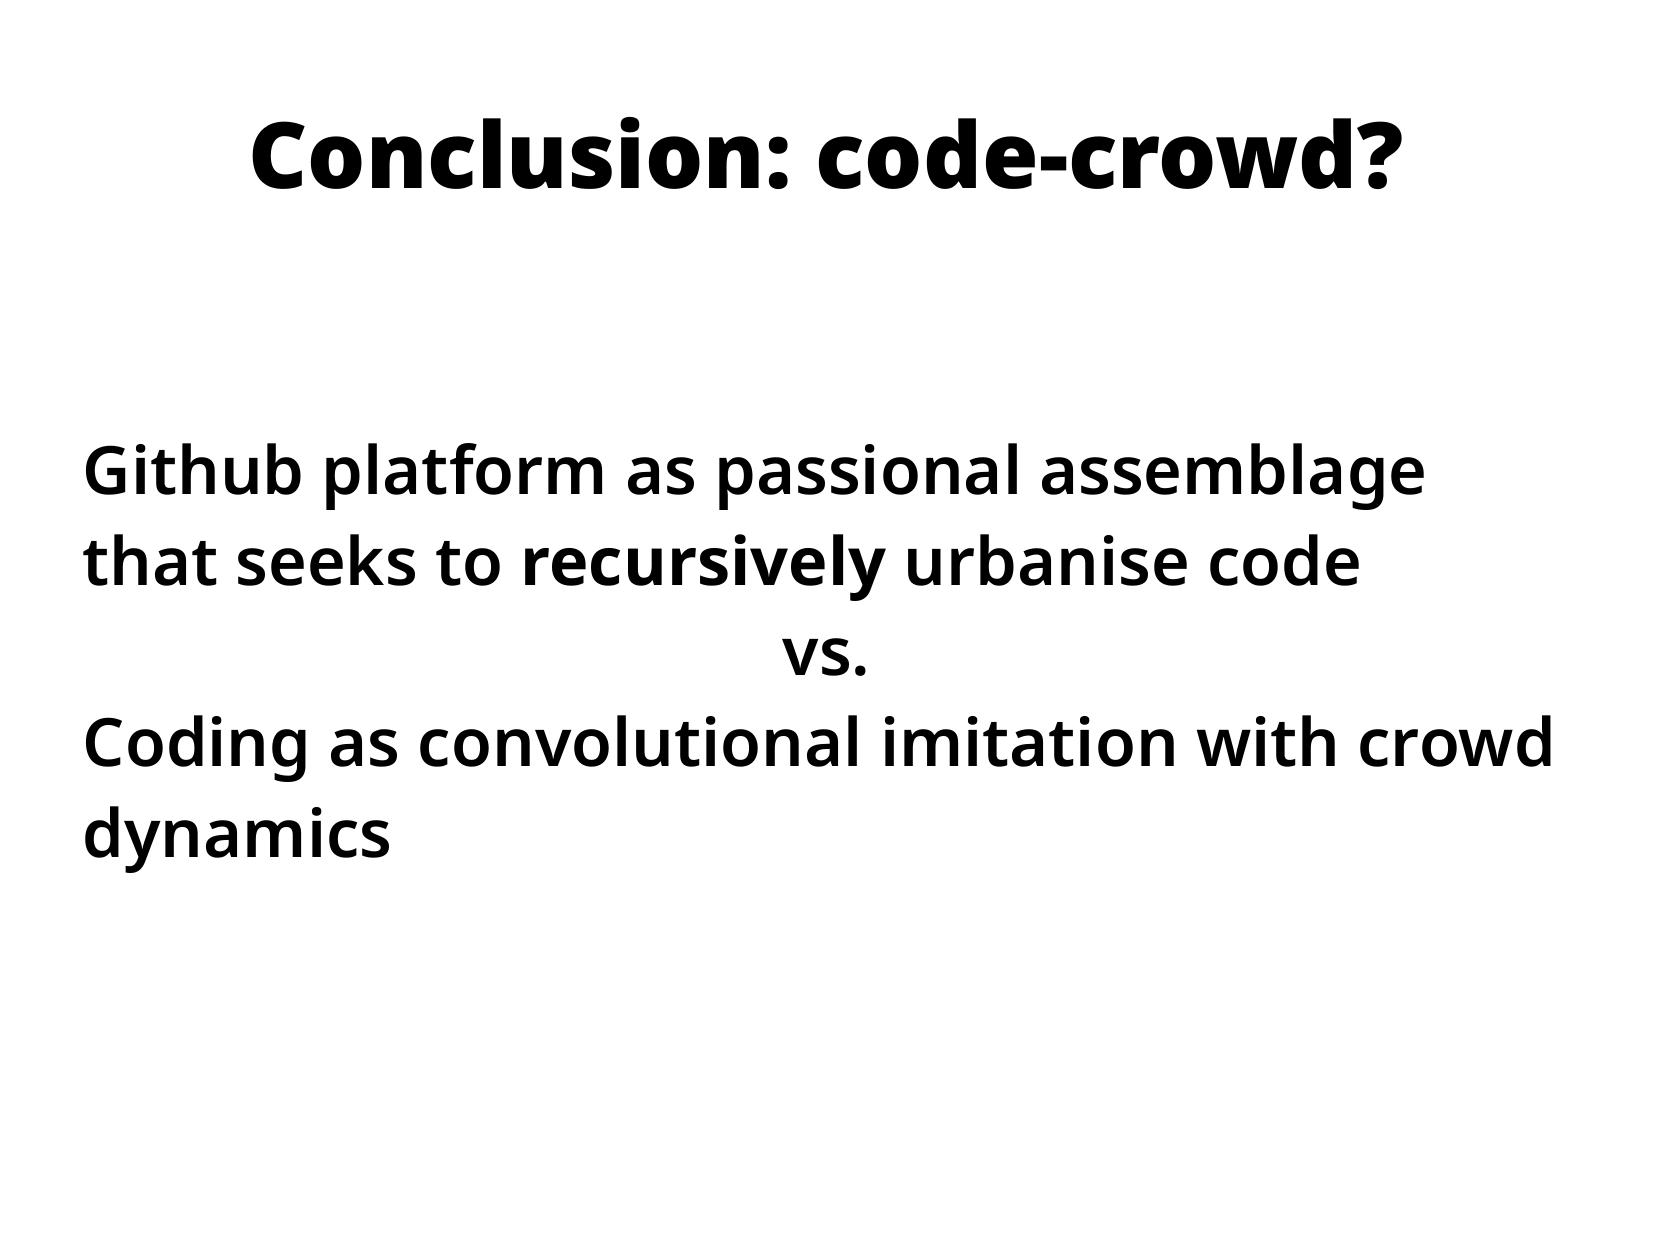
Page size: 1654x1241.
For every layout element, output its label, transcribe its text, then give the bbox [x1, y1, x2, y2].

subtitle Github platform as passional assemblage that seeks to recursively urbanise code vs. Coding as convolutional imitation with crowd dynamics [82, 290, 1571, 1010]
title Conclusion: code-crowd? [82, 49, 1571, 257]
